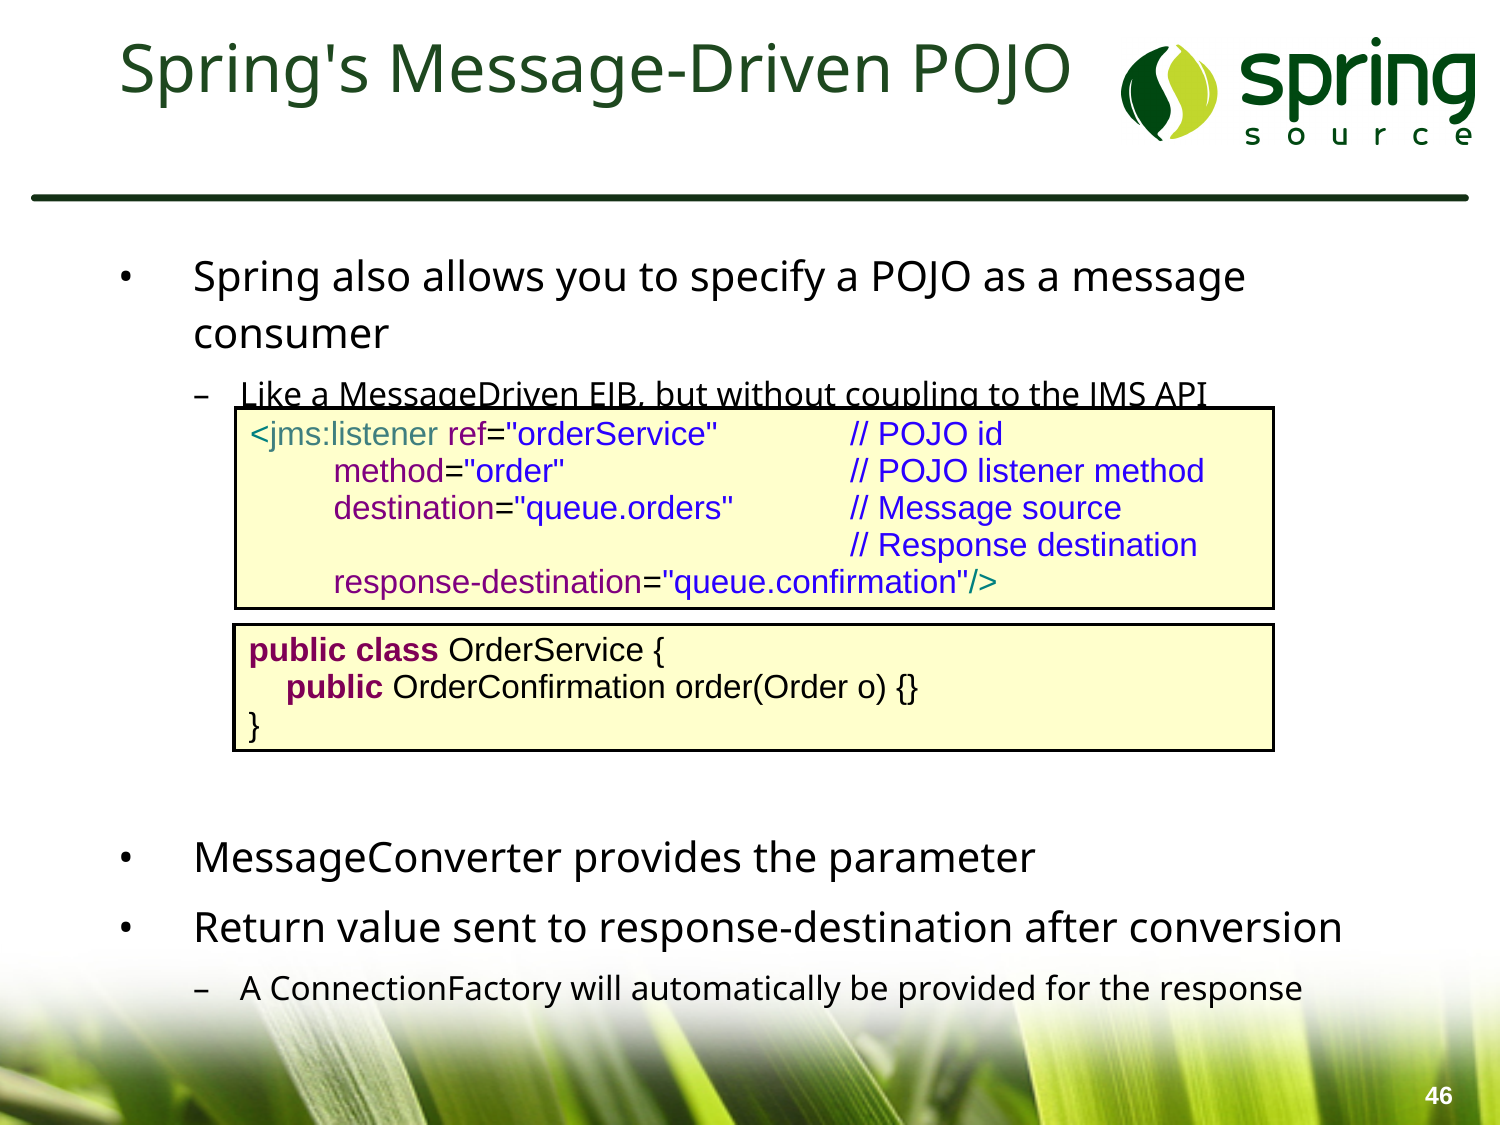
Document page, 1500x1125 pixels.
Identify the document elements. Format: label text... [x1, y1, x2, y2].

picture [0, 944, 1500, 1125]
picture [1137, 37, 1475, 145]
title Spring's Message-Driven POJO [104, 14, 1137, 192]
list Spring also allows you to specify a POJO as a message consumer Like a MessageDriven EJB, but without coupling to the JMS API MessageConverter provides the parameter Return value sent to response-destination after conversion A ConnectionFactory will automatically be provided for the response [103, 239, 1394, 1031]
text_box public class OrderService { public OrderConfirmation order(Order o) {} } [234, 624, 1274, 751]
text_box <jms:listener ref="orderService" // POJO id method="order" // POJO listener method destination="queue.orders" // Message source // Response destination response-destination="queue.confirmation"/> [235, 408, 1274, 609]
